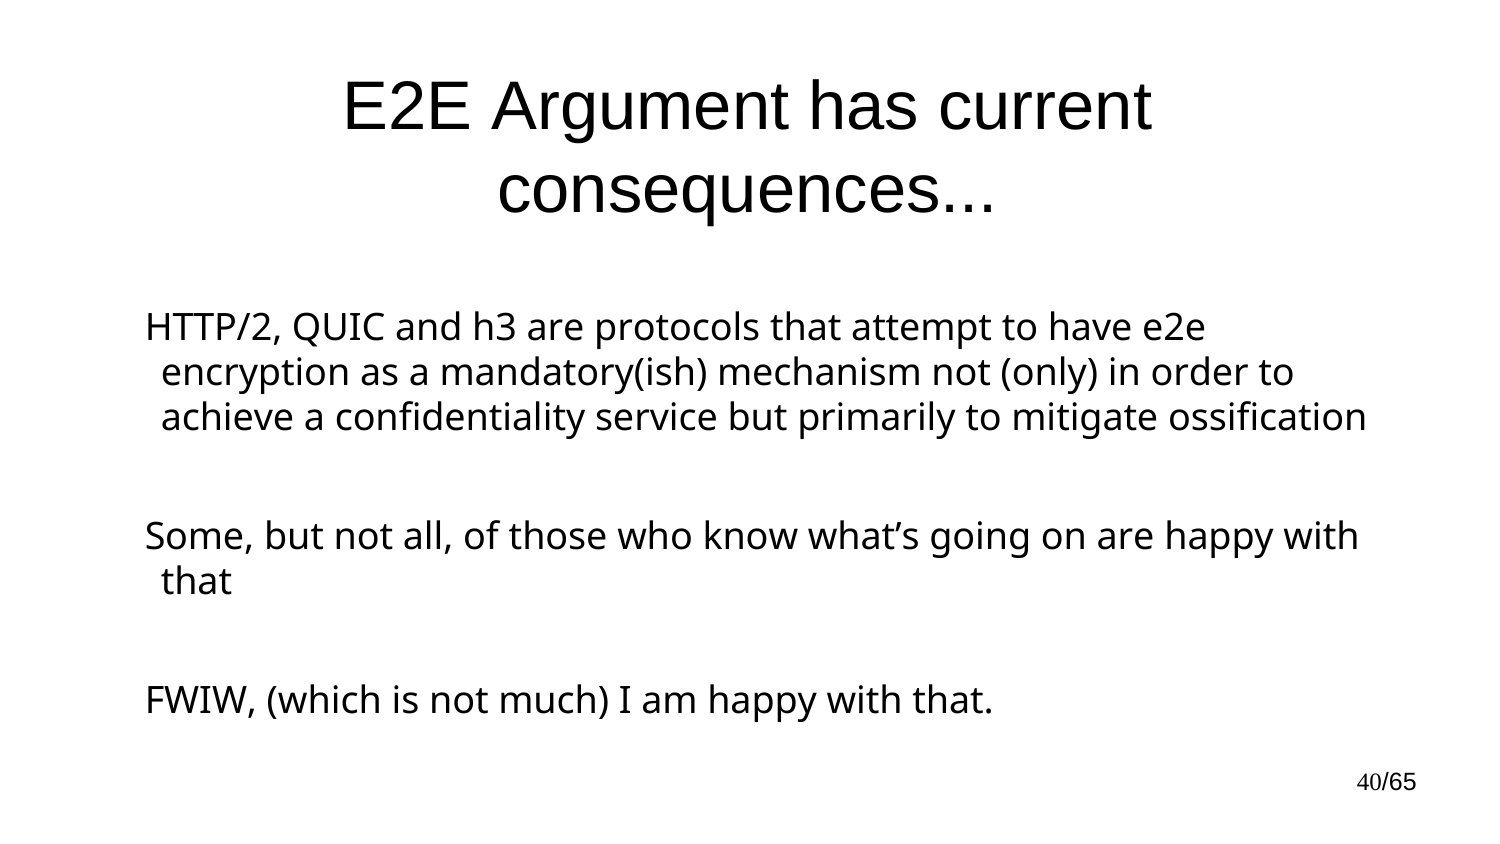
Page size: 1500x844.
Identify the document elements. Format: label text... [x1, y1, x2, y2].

title E2E Argument has current consequences... [112, 61, 1383, 227]
list HTTP/2, QUIC and h3 are protocols that attempt to have e2e encryption as a mandatory(ish) mechanism not (only) in order to achieve a confidentiality service but primarily to mitigate ossification Some, but not all, of those who know what’s going on are happy with that FWIW, (which is not much) I am happy with that. [112, 243, 1383, 747]
